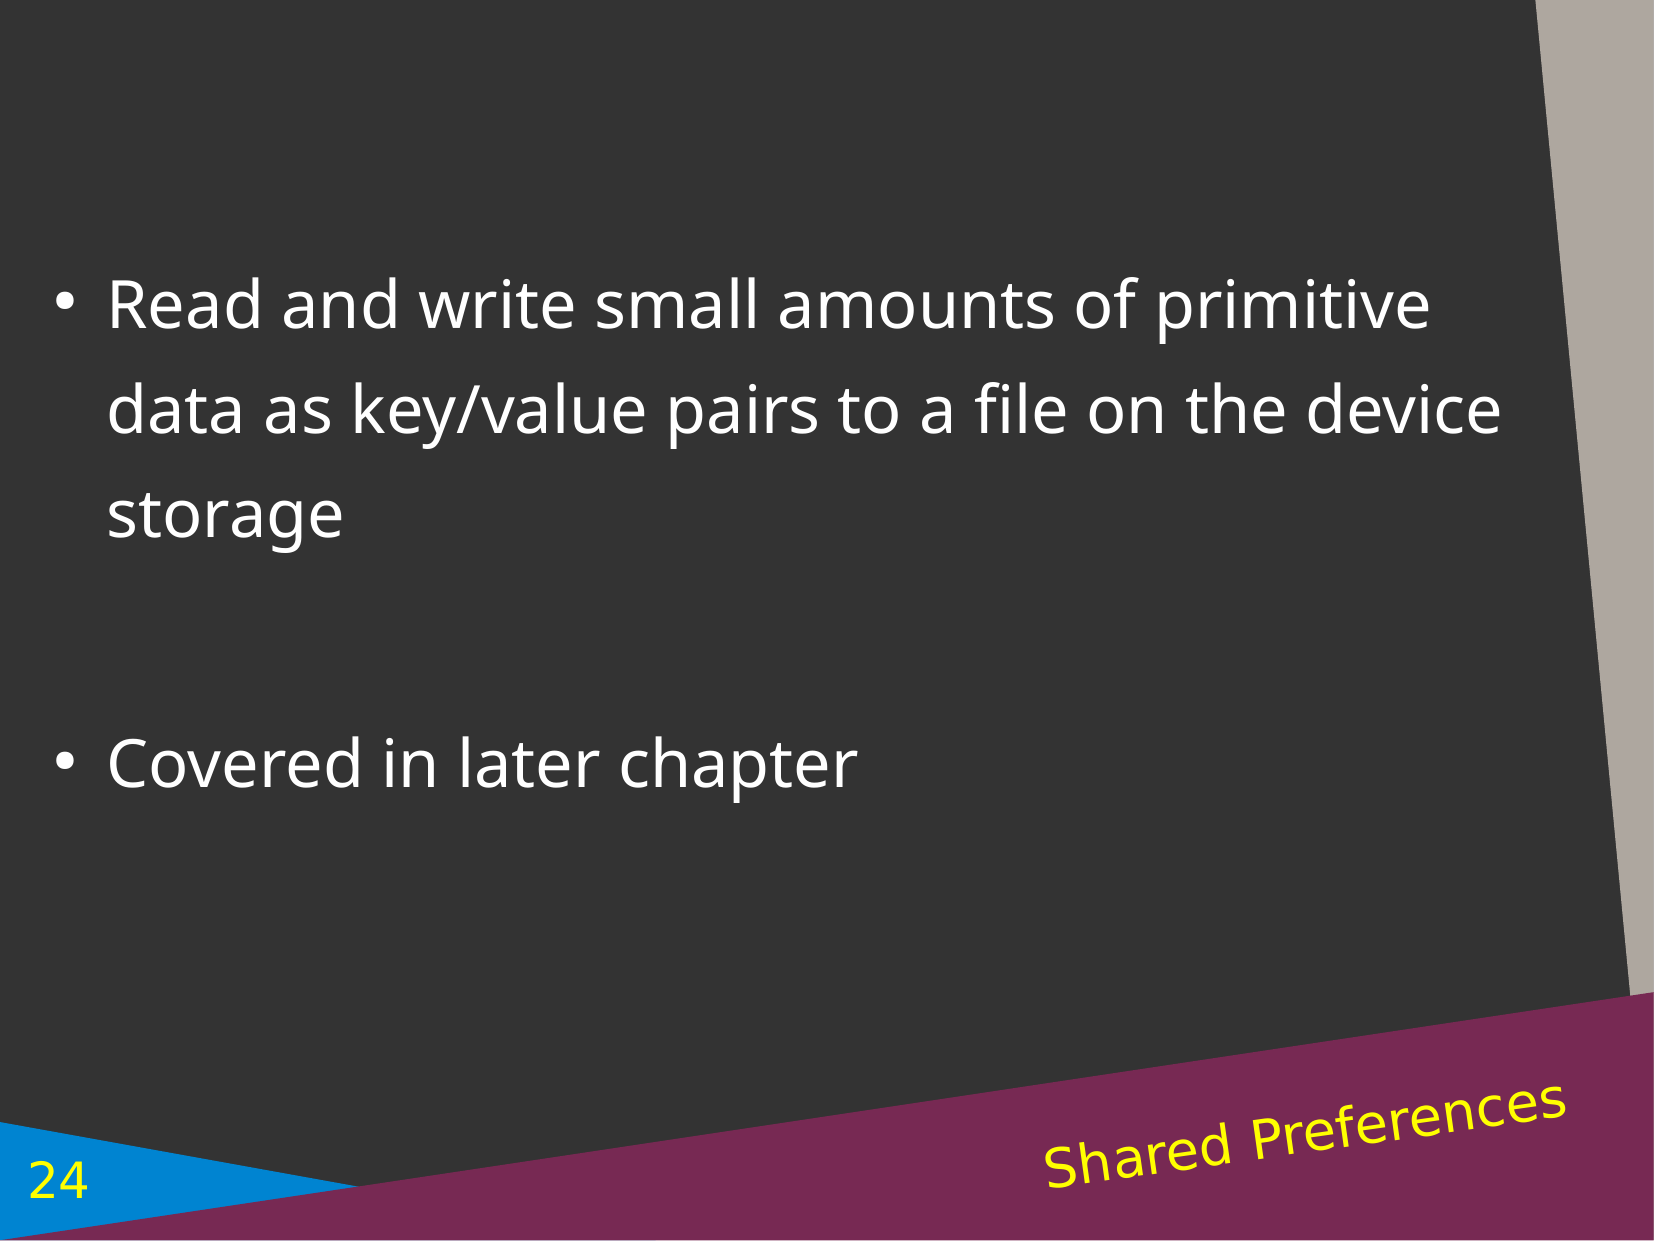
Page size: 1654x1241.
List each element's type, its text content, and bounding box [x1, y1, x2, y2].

list Read and write small amounts of primitive data as key/value pairs to a file on the device storage Covered in later chapter [35, 59, 1524, 993]
title Shared Preferences [956, 995, 1654, 1241]
